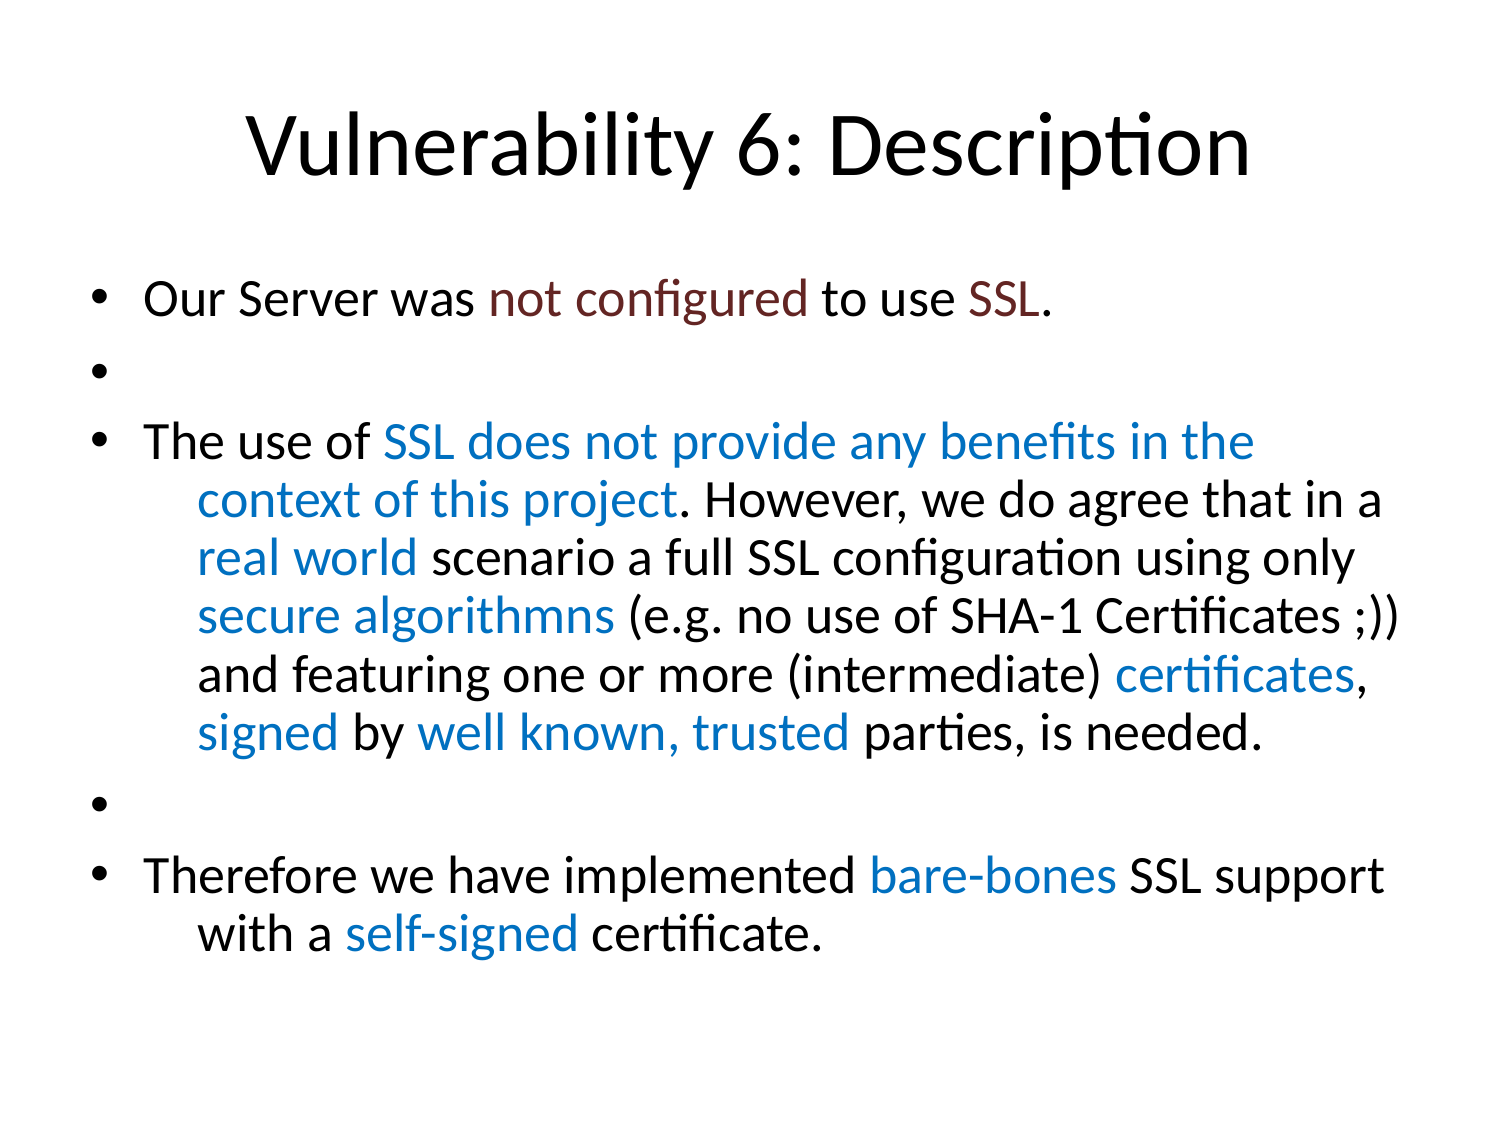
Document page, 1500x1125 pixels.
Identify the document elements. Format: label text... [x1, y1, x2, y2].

list Our Server was not configured to use SSL. The use of SSL does not provide any benefits in the context of this project. However, we do agree that in a real world scenario a full SSL configuration using only secure algorithmns (e.g. no use of SHA-1 Certificates ;)) and featuring one or more (intermediate) certificates, signed by well known, trusted parties, is needed. Therefore we have implemented bare-bones SSL support with a self-signed certificate. [75, 262, 1426, 1005]
title Vulnerability 6: Description [75, 45, 1426, 233]
